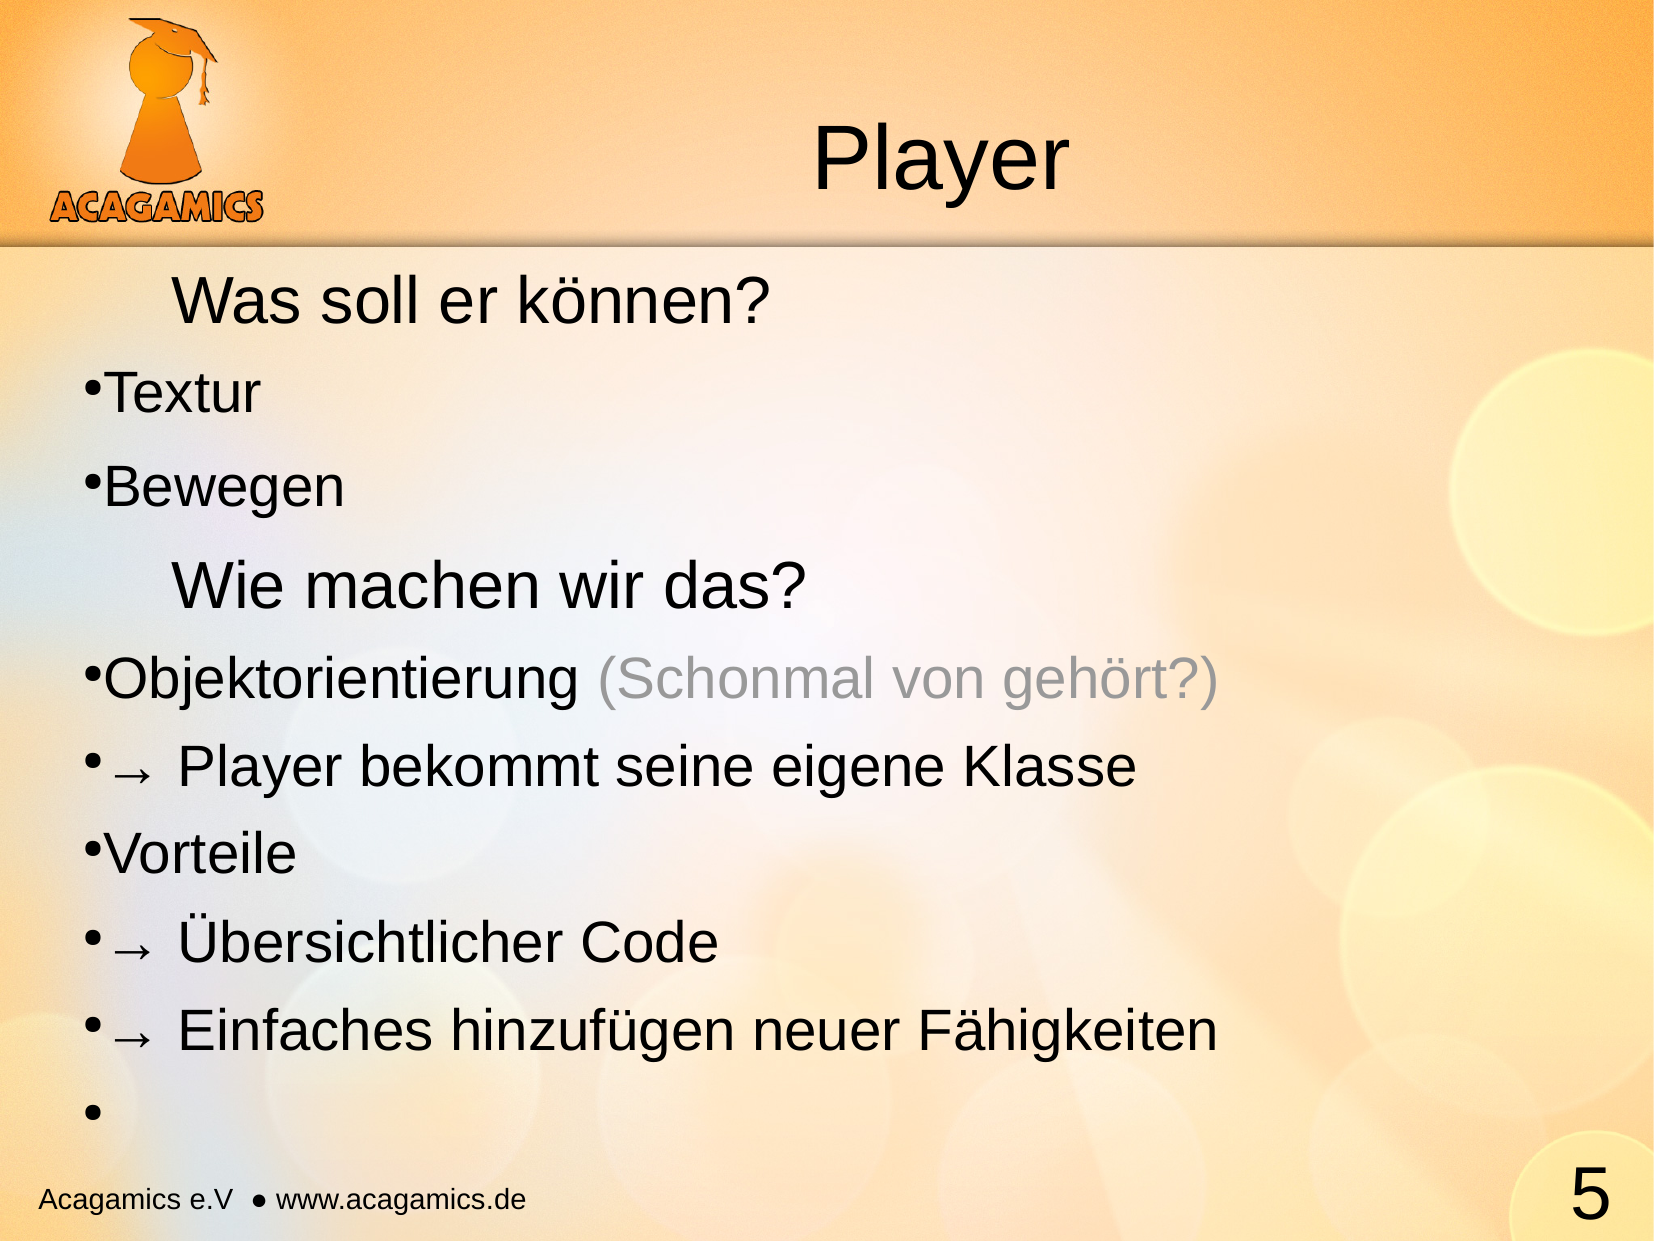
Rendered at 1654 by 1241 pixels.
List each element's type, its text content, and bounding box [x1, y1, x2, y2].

list Was soll er können? Textur Bewegen Wie machen wir das? Objektorientierung (Schonmal von gehört?) → Player bekommt seine eigene Klasse Vorteile → Übersichtlicher Code → Einfaches hinzufügen neuer Fähigkeiten [82, 256, 1571, 1120]
title Player [82, 49, 1571, 256]
text_box [1517, 1151, 1654, 1241]
